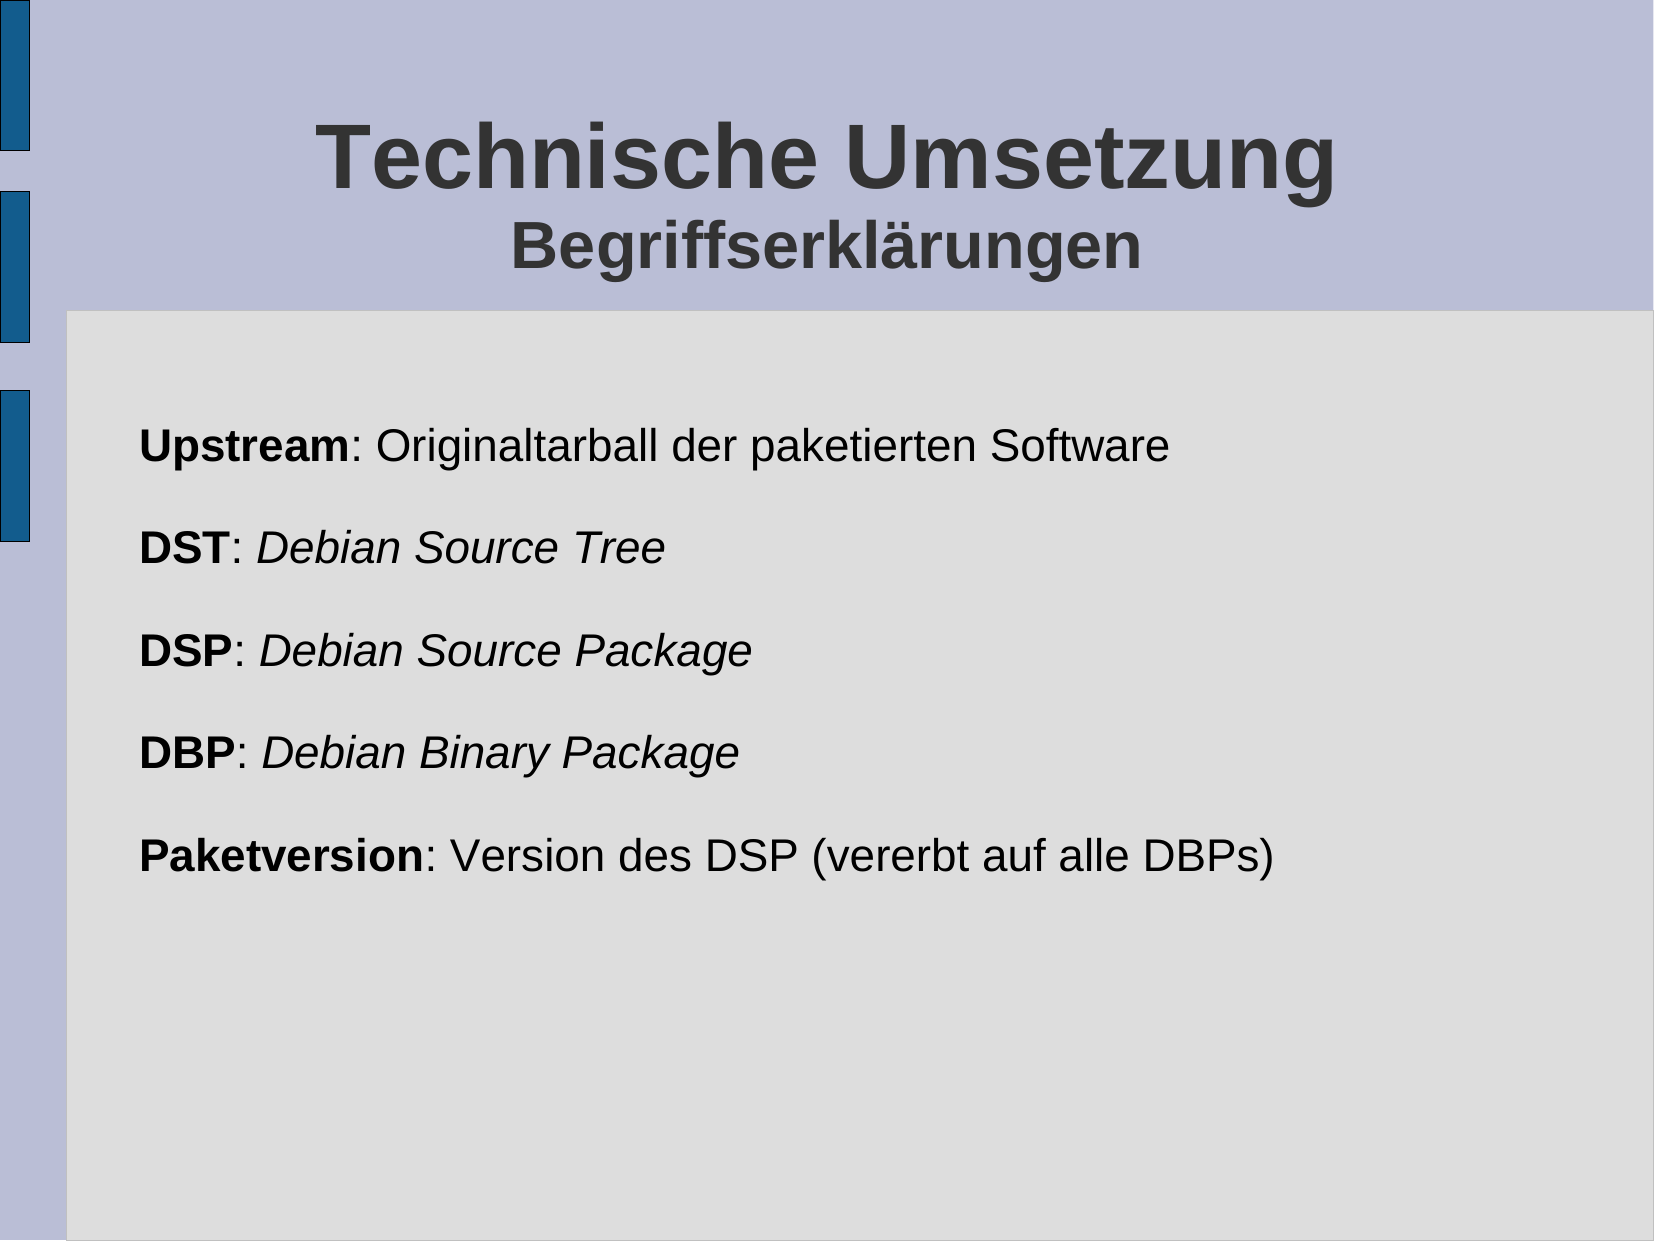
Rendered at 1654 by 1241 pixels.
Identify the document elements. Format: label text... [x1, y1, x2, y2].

list Upstream: Originaltarball der paketierten Software DST: Debian Source Tree DSP: Debian Source Package DBP: Debian Binary Package Paketversion: Version des DSP (vererbt auf alle DBPs) [121, 344, 1534, 1112]
title Technische Umsetzung Begriffserklärungen [121, 98, 1534, 291]
